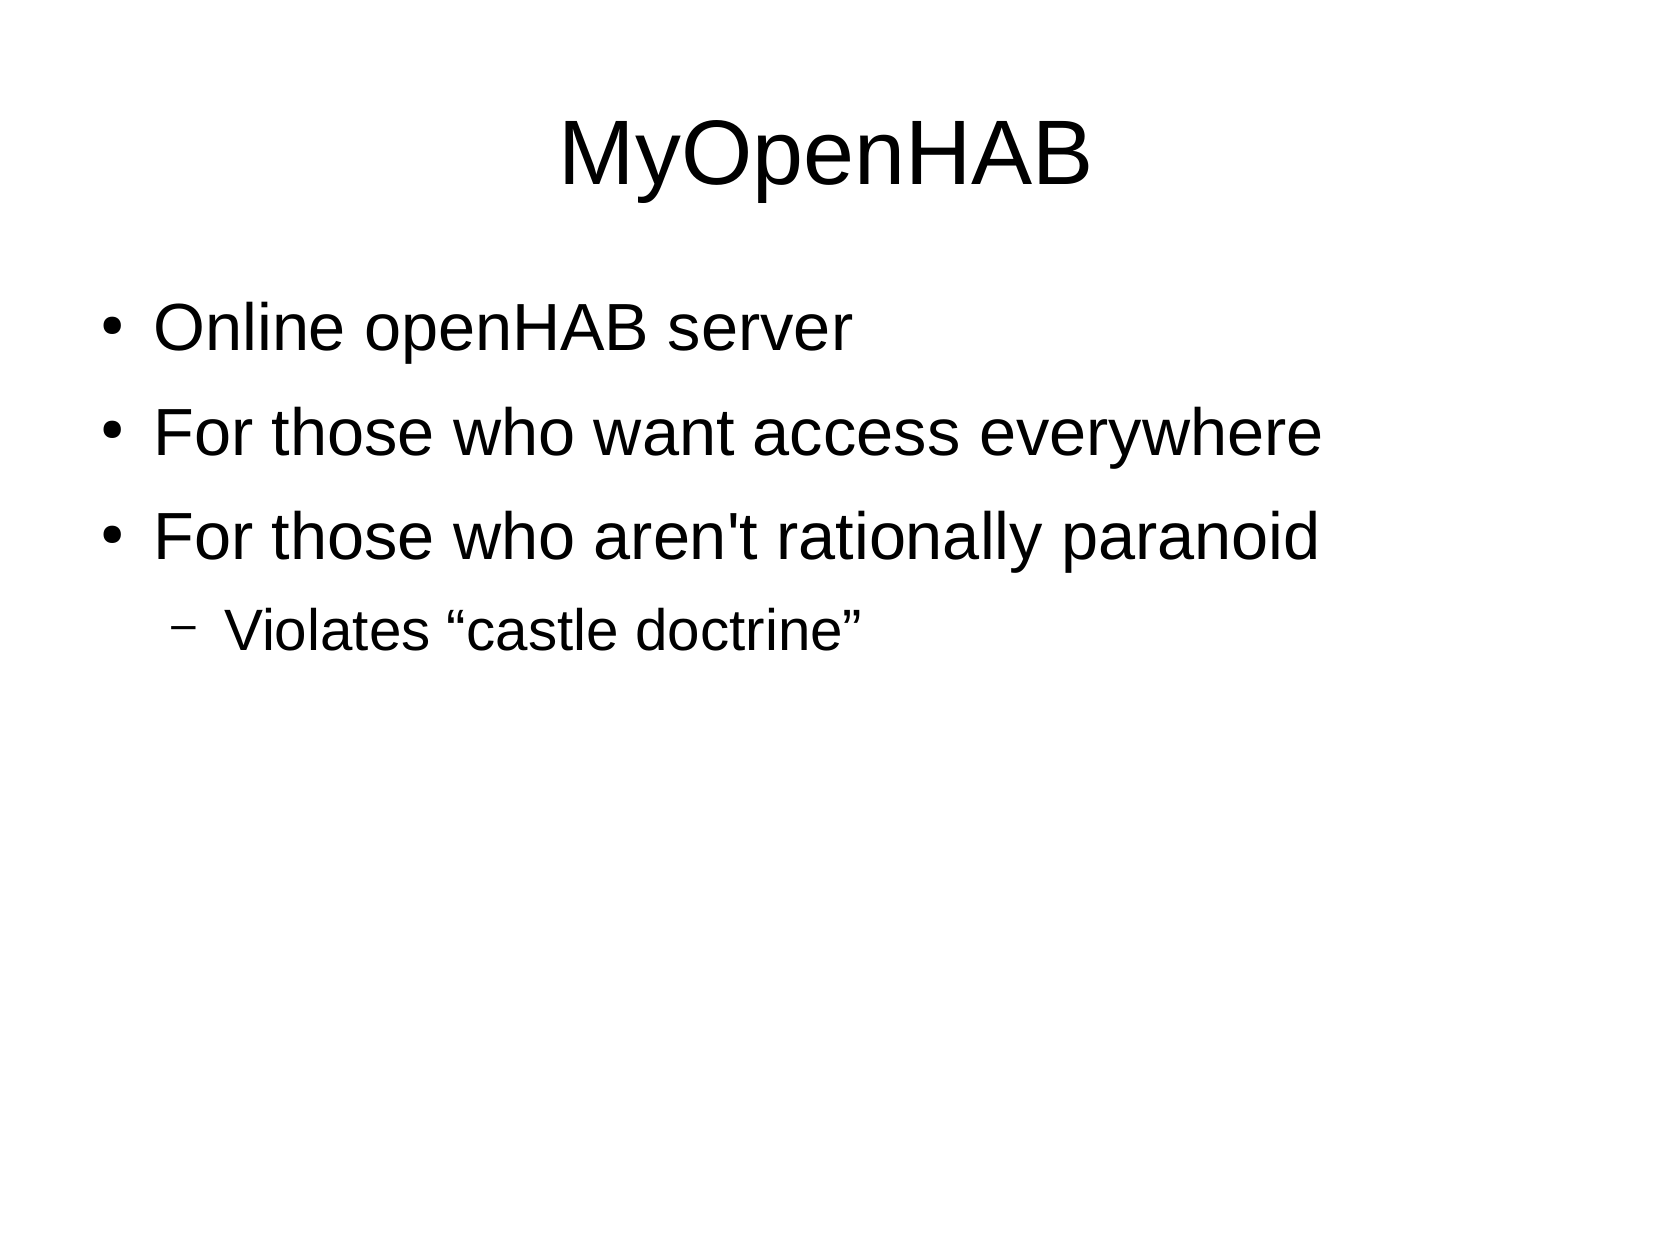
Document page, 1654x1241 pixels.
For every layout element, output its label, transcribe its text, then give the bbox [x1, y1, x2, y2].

list Online openHAB server For those who want access everywhere For those who aren't rationally paranoid Violates “castle doctrine” [82, 290, 1571, 1010]
title MyOpenHAB [82, 49, 1571, 257]
